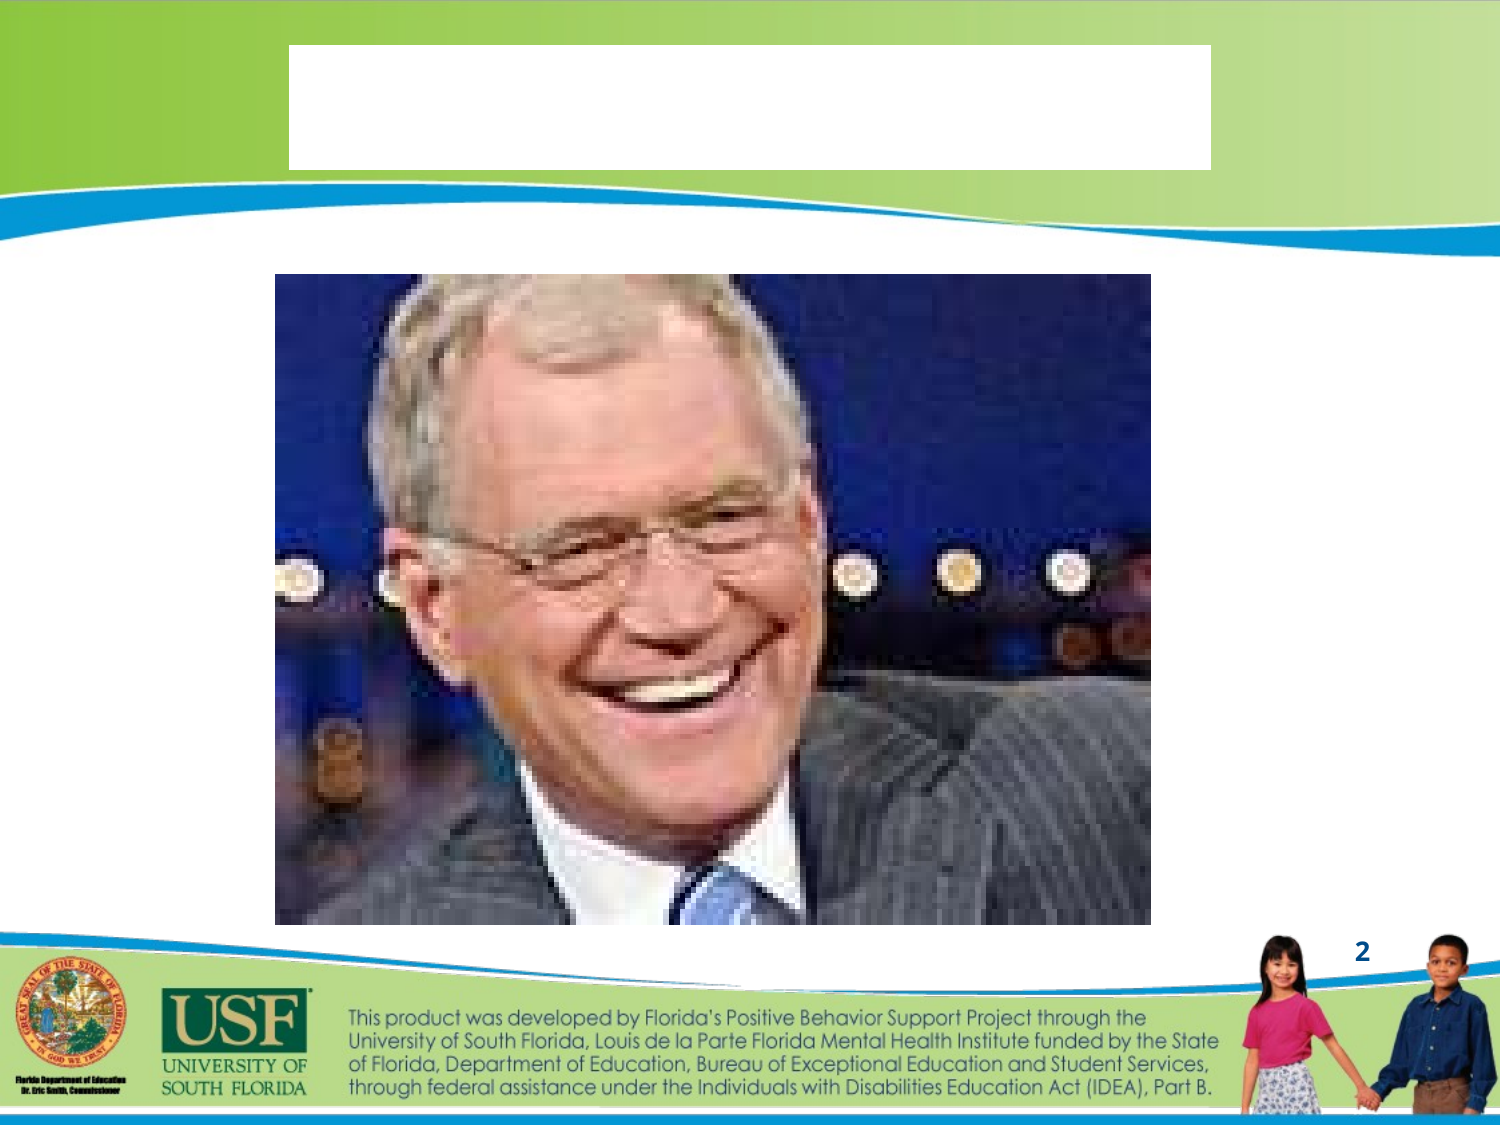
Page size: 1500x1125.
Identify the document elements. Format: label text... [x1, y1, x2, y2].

title High School Top Ten [75, 24, 1426, 188]
picture [0, 928, 1500, 1116]
picture [275, 274, 1151, 926]
picture [0, 0, 1500, 258]
